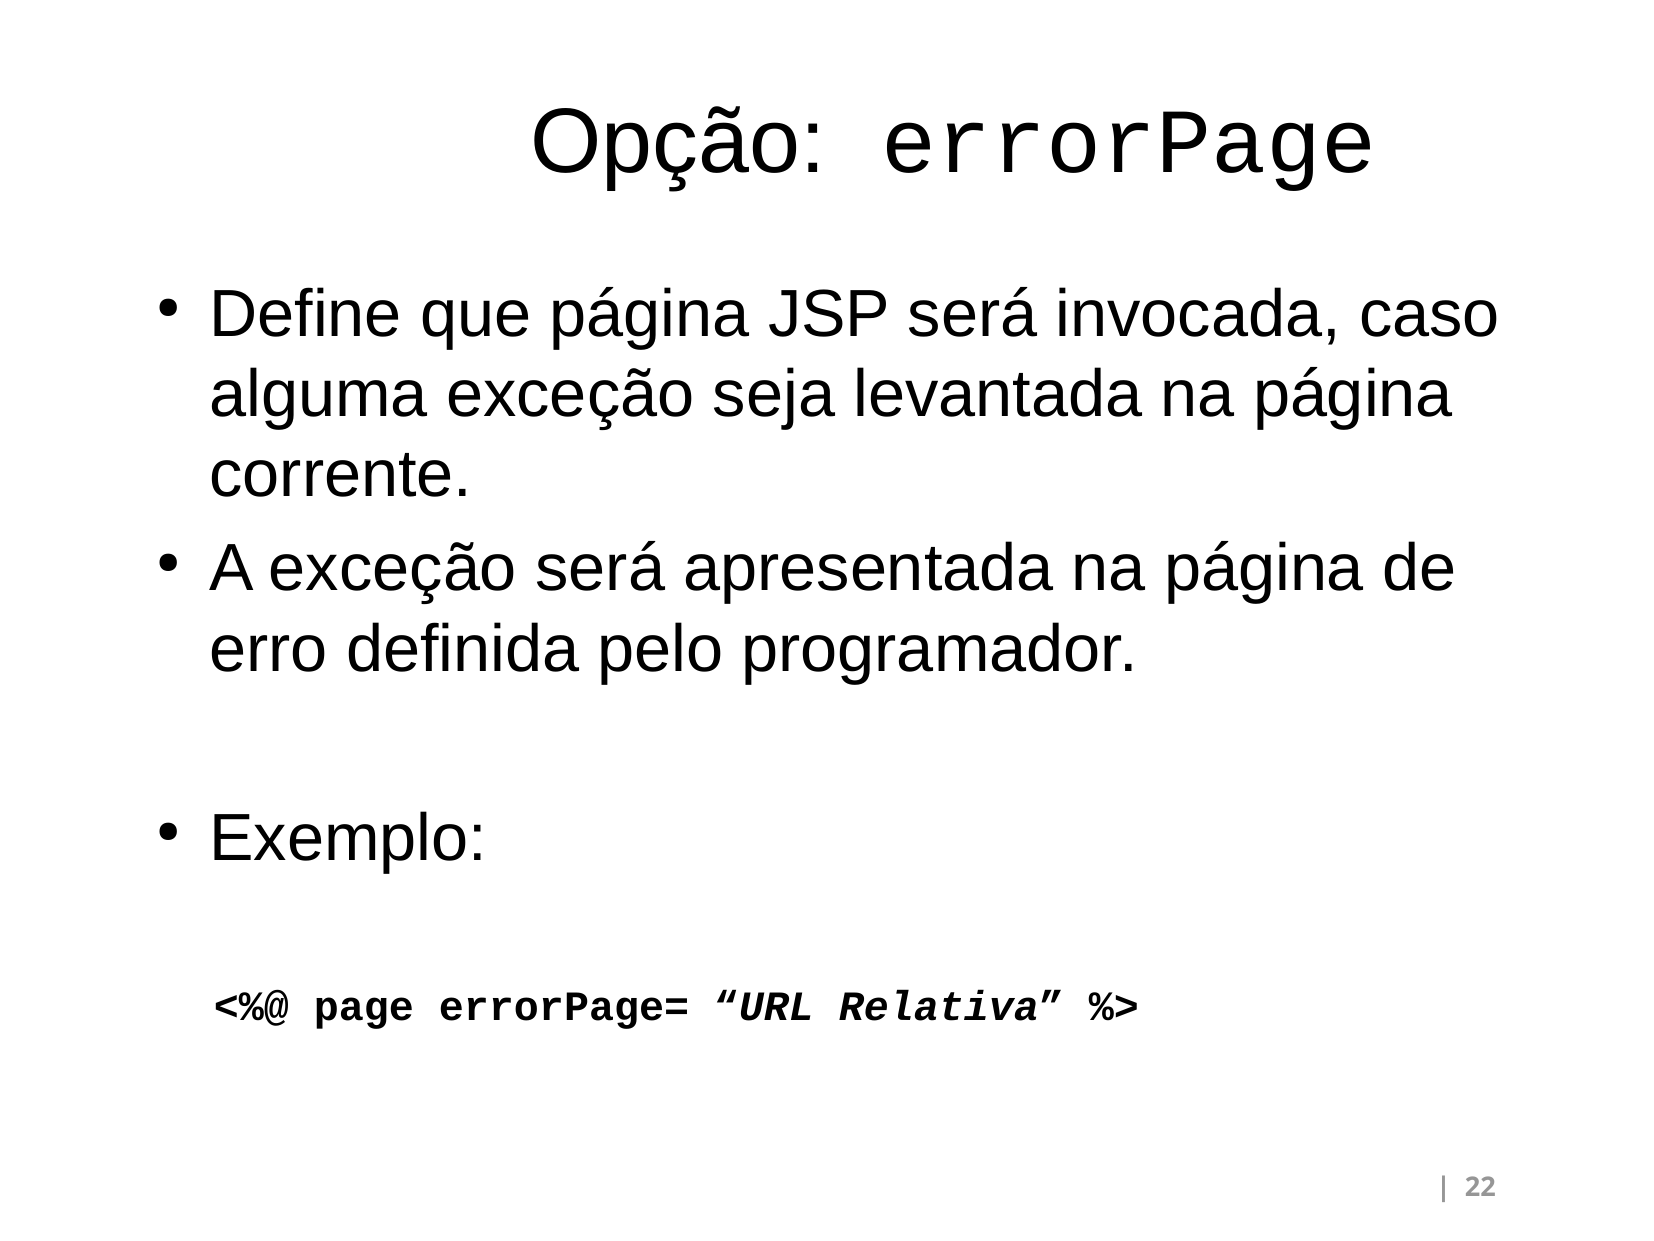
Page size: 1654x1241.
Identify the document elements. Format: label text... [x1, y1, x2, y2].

list Define que página JSP será invocada, caso alguma exceção seja levantada na página corrente. A exceção será apresentada na página de erro definida pelo programador. Exemplo: <%@ page errorPage= “URL Relativa” %> [124, 261, 1530, 1117]
text_box | <número> [711, 1162, 1511, 1217]
title Opção: errorPage [234, 0, 1640, 198]
